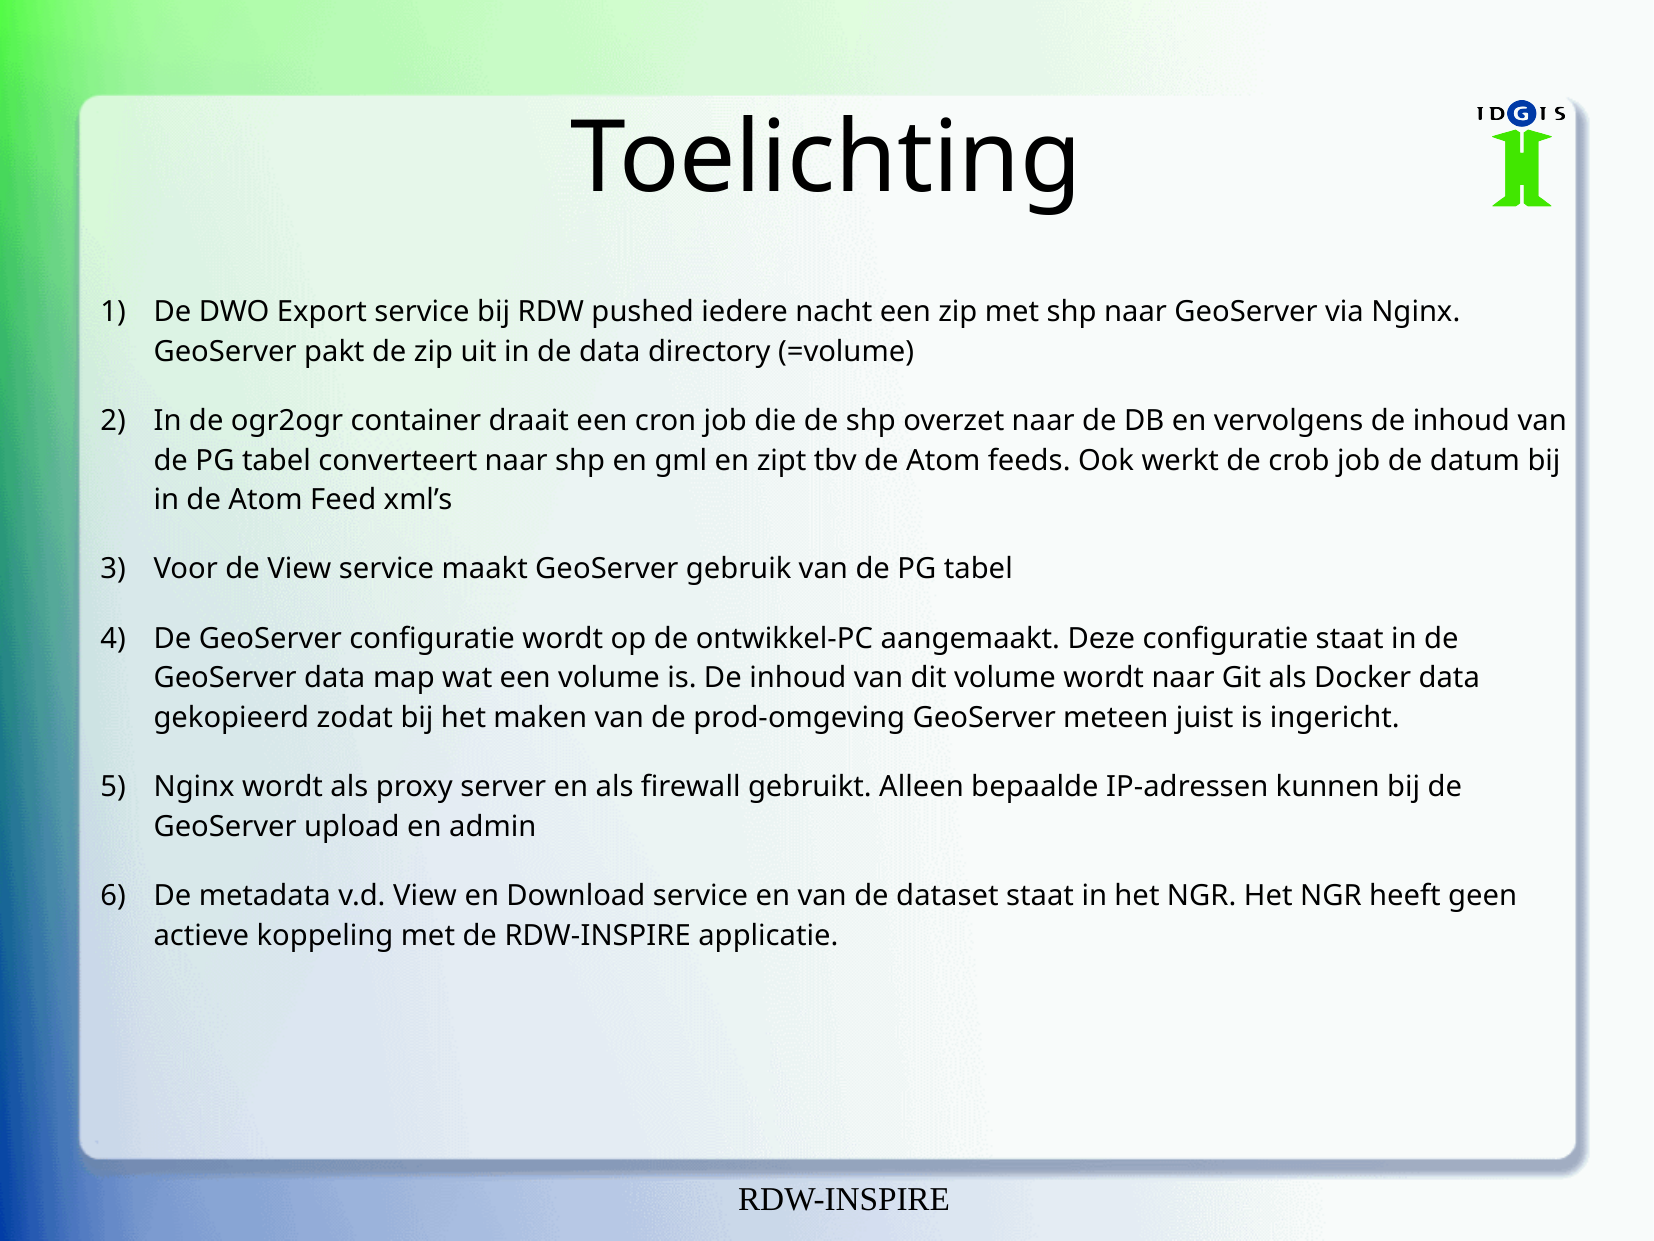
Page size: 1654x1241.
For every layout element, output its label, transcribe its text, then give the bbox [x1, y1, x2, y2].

title Toelichting [82, 49, 1571, 257]
picture [0, 0, 1654, 1241]
list De DWO Export service bij RDW pushed iedere nacht een zip met shp naar GeoServer via Nginx. GeoServer pakt de zip uit in de data directory (=volume) In de ogr2ogr container draait een cron job die de shp overzet naar de DB en vervolgens de inhoud van de PG tabel converteert naar shp en gml en zipt tbv de Atom feeds. Ook werkt de crob job de datum bij in de Atom Feed xml’s Voor de View service maakt GeoServer gebruik van de PG tabel De GeoServer configuratie wordt op de ontwikkel-PC aangemaakt. Deze configuratie staat in de GeoServer data map wat een volume is. De inhoud van dit volume wordt naar Git als Docker data gekopieerd zodat bij het maken van de prod-omgeving GeoServer meteen juist is ingericht. Nginx wordt als proxy server en als firewall gebruikt. Alleen bepaalde IP-adressen kunnen bij de GeoServer upload en admin De metadata v.d. View en Download service en van de dataset staat in het NGR. Het NGR heeft geen actieve koppeling met de RDW-INSPIRE applicatie. [82, 290, 1571, 1010]
